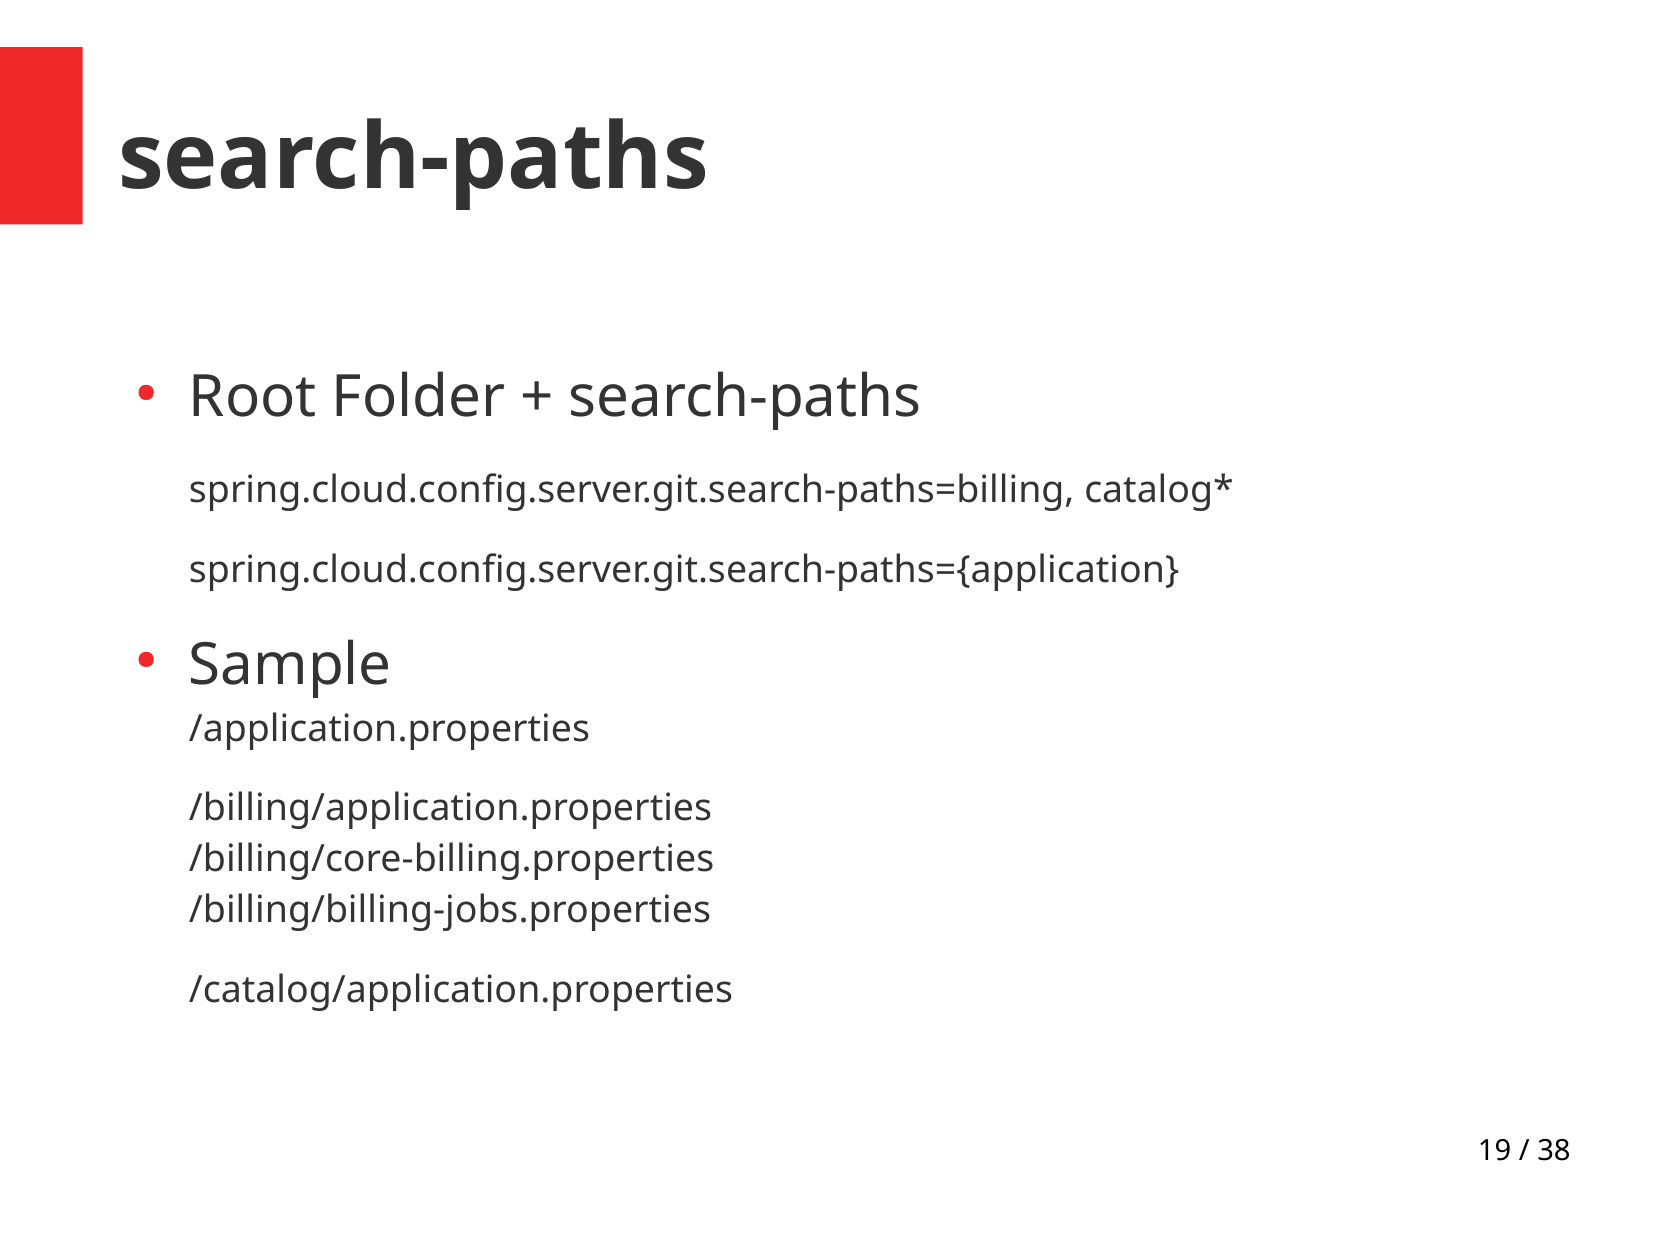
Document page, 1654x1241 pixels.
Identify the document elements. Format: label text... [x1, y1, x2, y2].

list Root Folder + search-paths spring.cloud.config.server.git.search-paths=billing, catalog* spring.cloud.config.server.git.search-paths={application} Sample /application.properties /billing/application.properties /billing/core-billing.properties /billing/billing-jobs.properties /catalog/application.properties [118, 354, 1536, 1074]
title search-paths [118, 49, 1571, 257]
